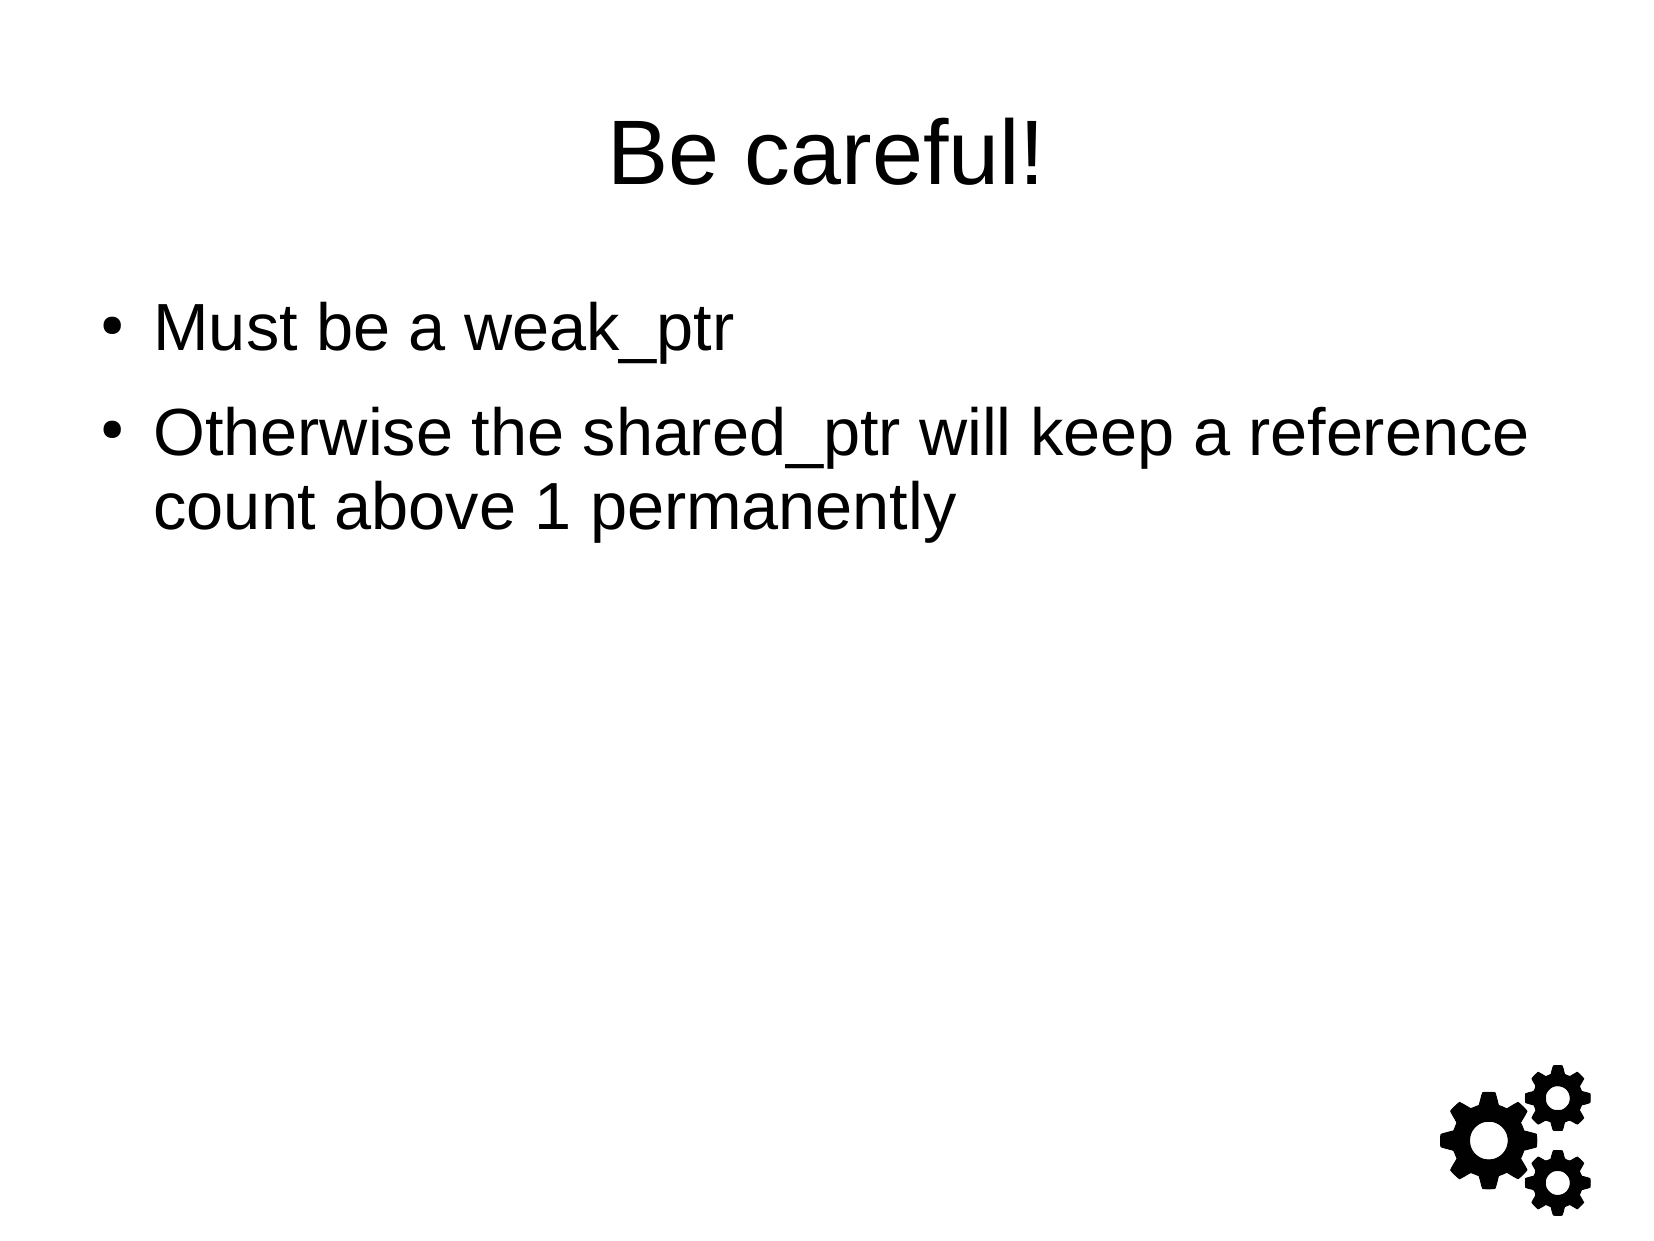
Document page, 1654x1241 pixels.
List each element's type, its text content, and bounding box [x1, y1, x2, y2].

list Must be a weak_ptr Otherwise the shared_ptr will keep a reference count above 1 permanently [82, 290, 1571, 1010]
picture [1440, 1065, 1591, 1216]
title Be careful! [82, 49, 1571, 257]
